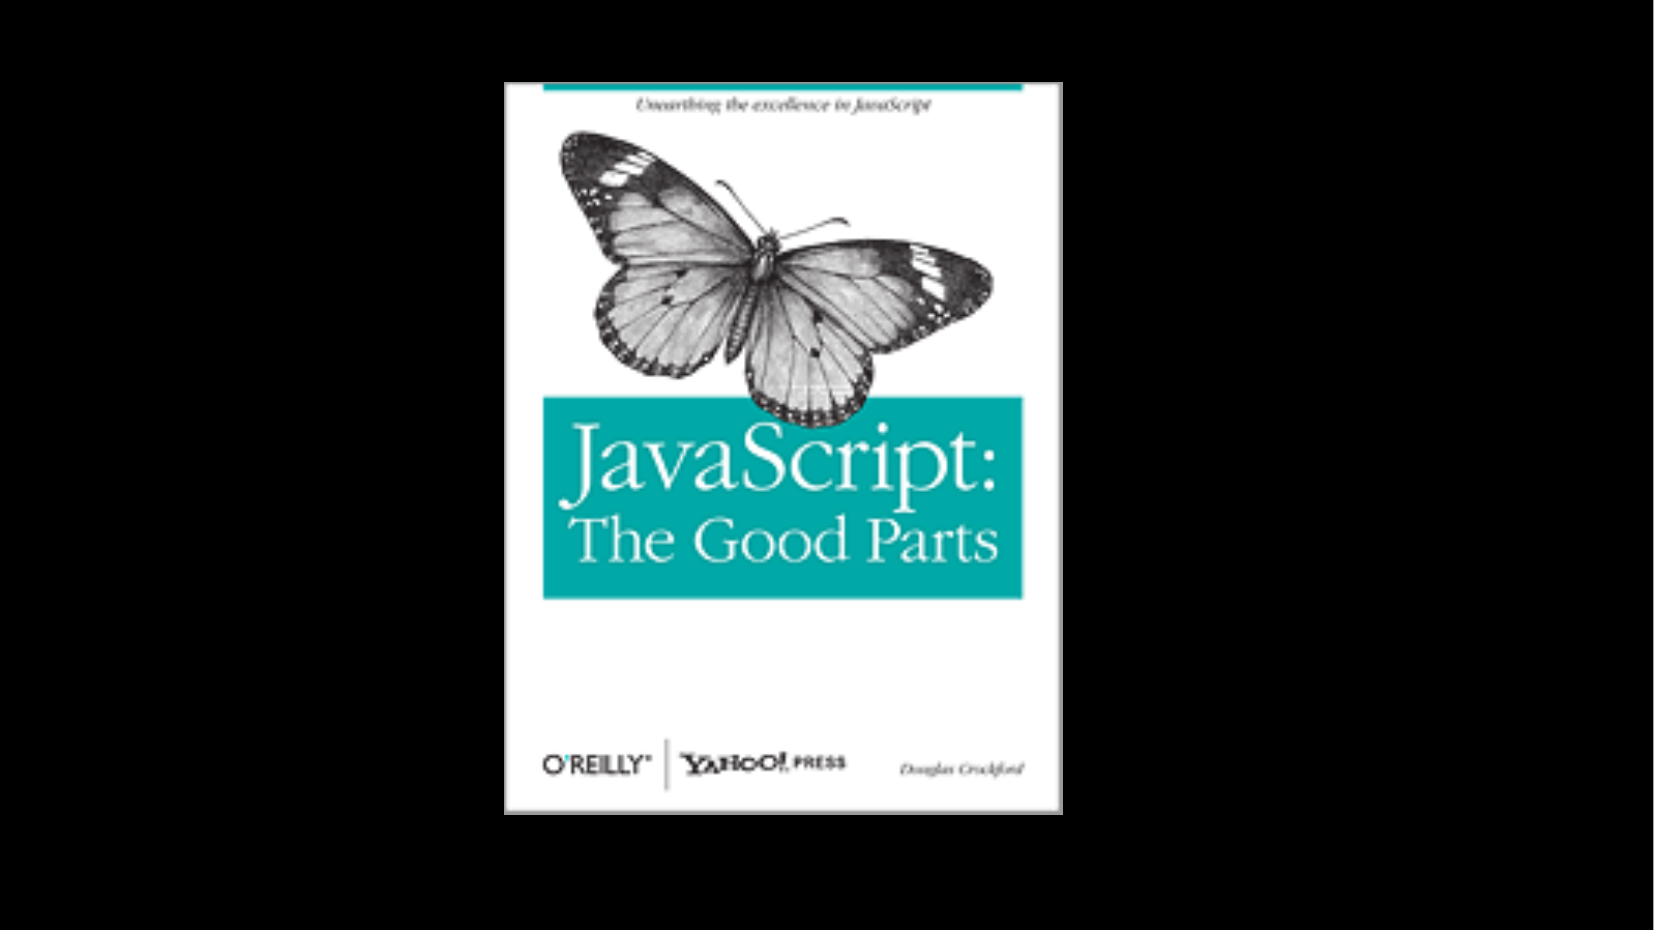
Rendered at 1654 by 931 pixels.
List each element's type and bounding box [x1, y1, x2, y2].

picture [504, 82, 1063, 815]
